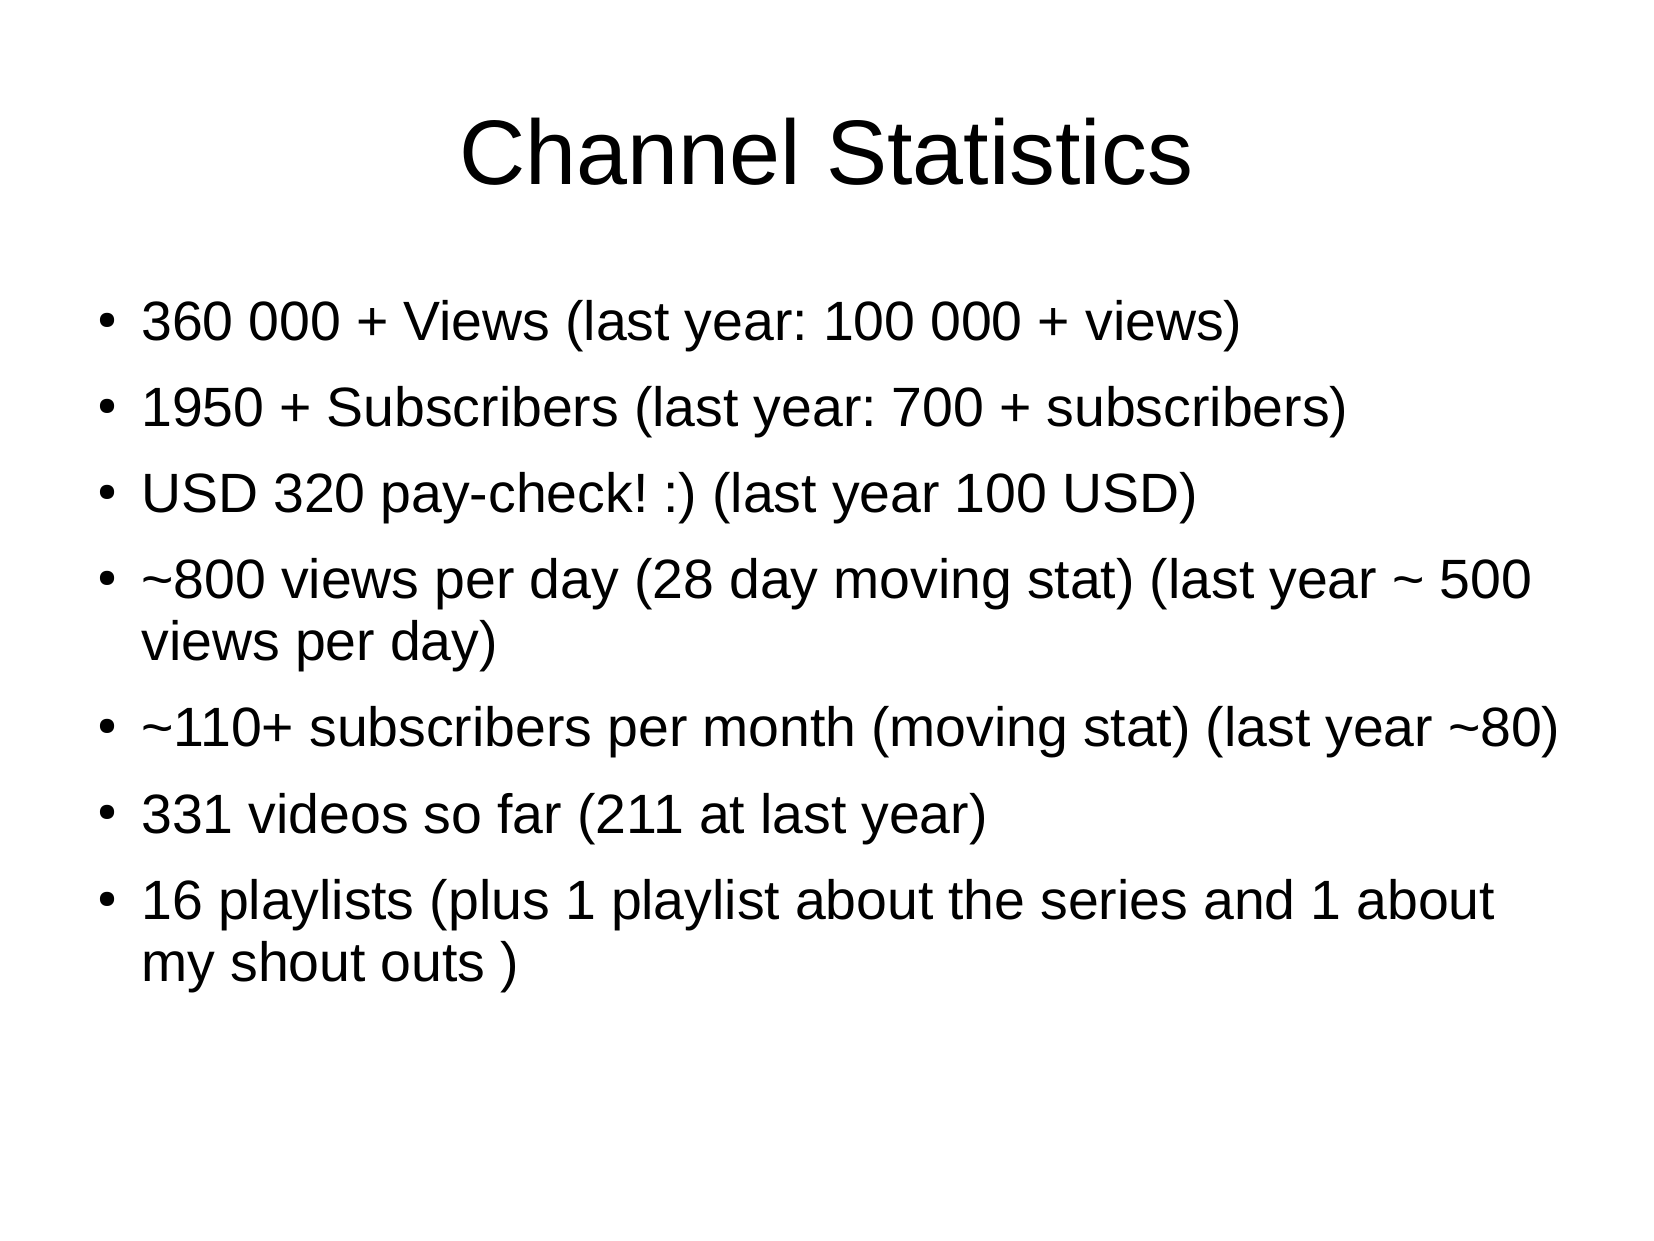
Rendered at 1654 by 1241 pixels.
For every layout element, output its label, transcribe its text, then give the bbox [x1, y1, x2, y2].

title Channel Statistics [82, 49, 1571, 257]
list 360 000 + Views (last year: 100 000 + views) 1950 + Subscribers (last year: 700 + subscribers) USD 320 pay-check! :) (last year 100 USD) ~800 views per day (28 day moving stat) (last year ~ 500 views per day) ~110+ subscribers per month (moving stat) (last year ~80) 331 videos so far (211 at last year) 16 playlists (plus 1 playlist about the series and 1 about my shout outs ) [82, 290, 1571, 1010]
